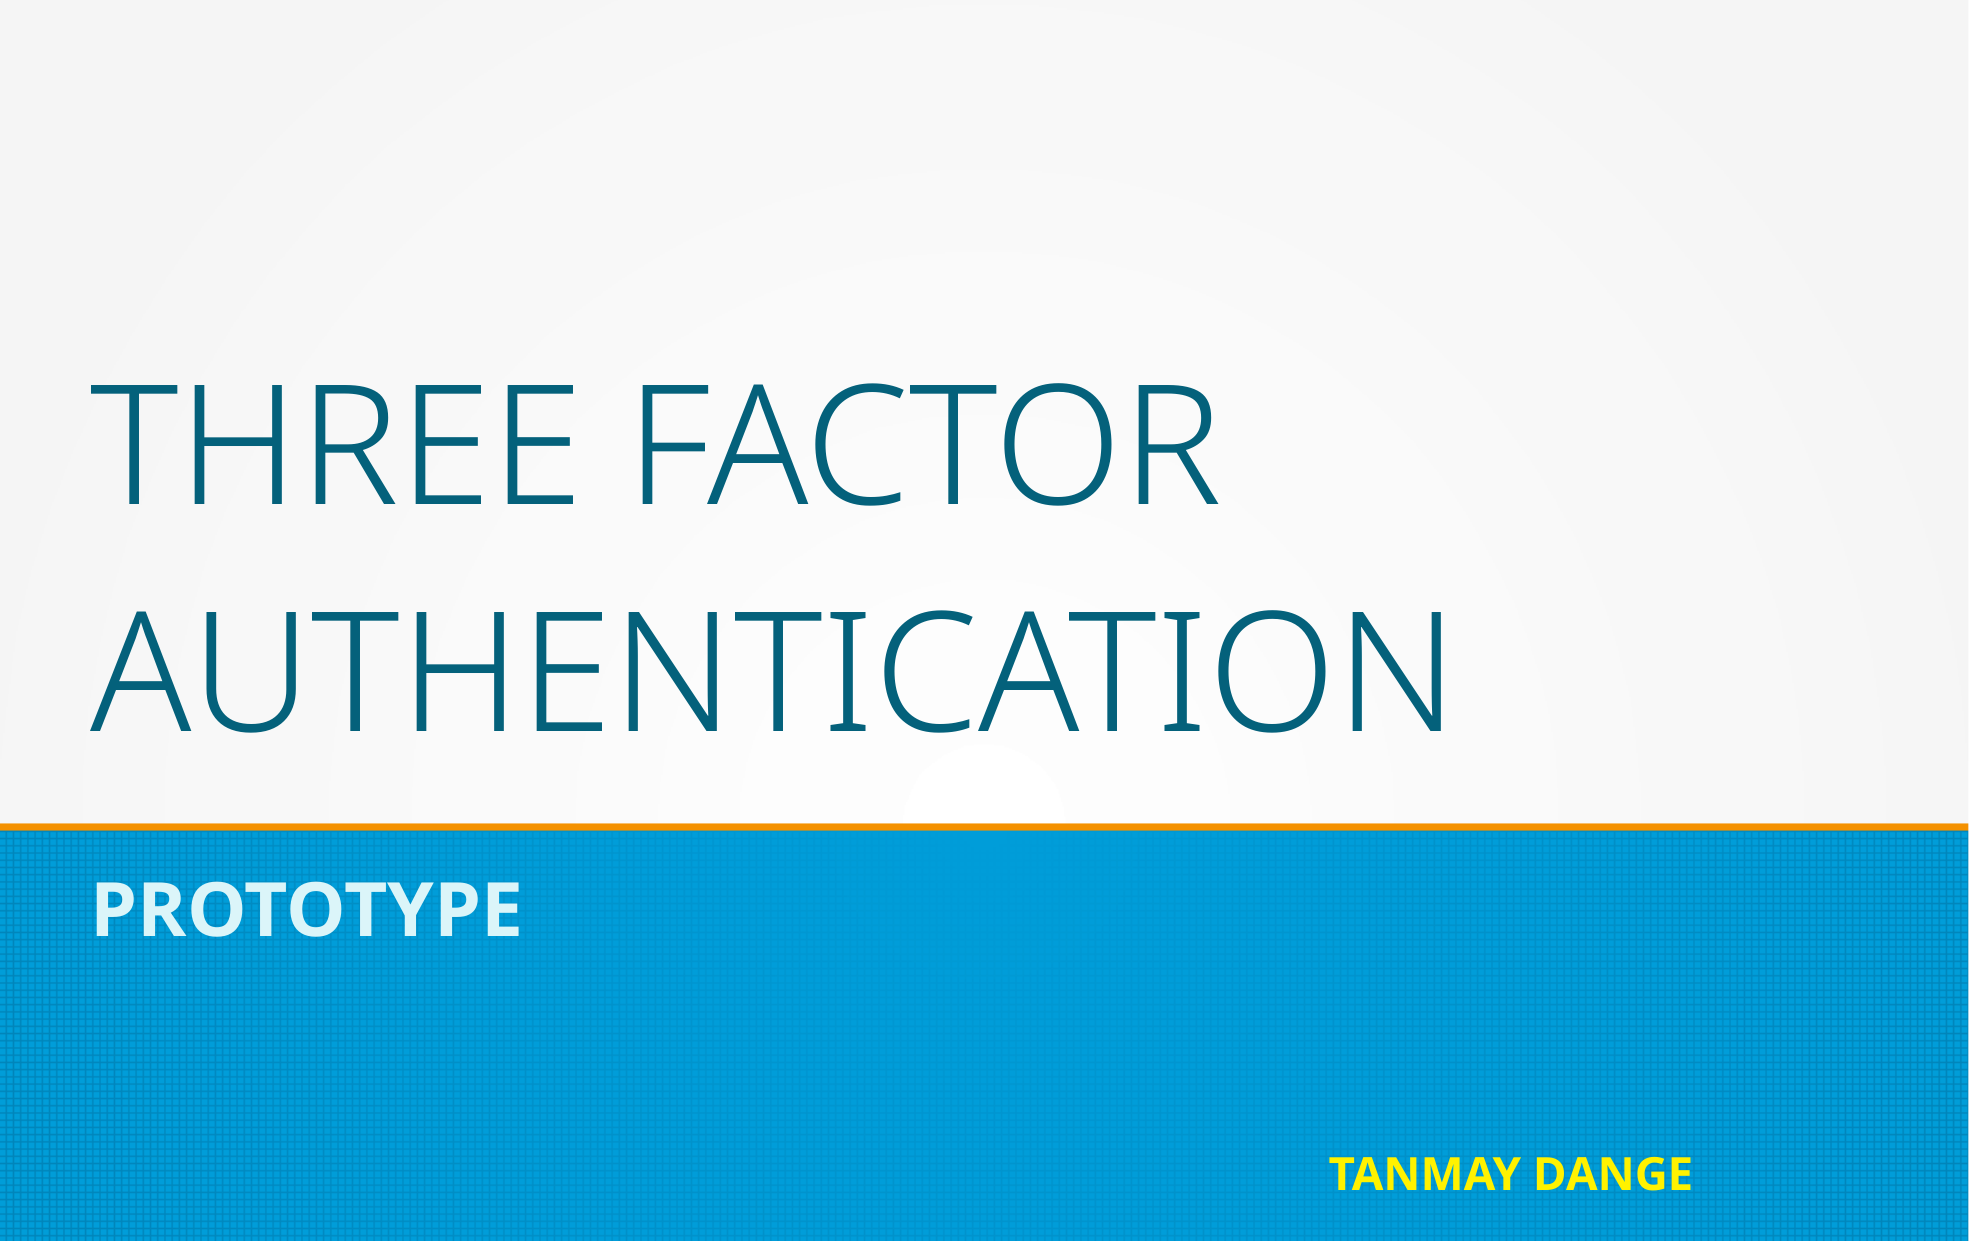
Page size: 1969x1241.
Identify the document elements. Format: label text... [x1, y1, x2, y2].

text_box TANMAY DANGE [1322, 1139, 1949, 1205]
title THREE FACTOR AUTHENTICATION [90, 49, 1862, 781]
picture [0, 0, 1969, 830]
subtitle PROTOTYPE [90, 855, 1861, 1111]
